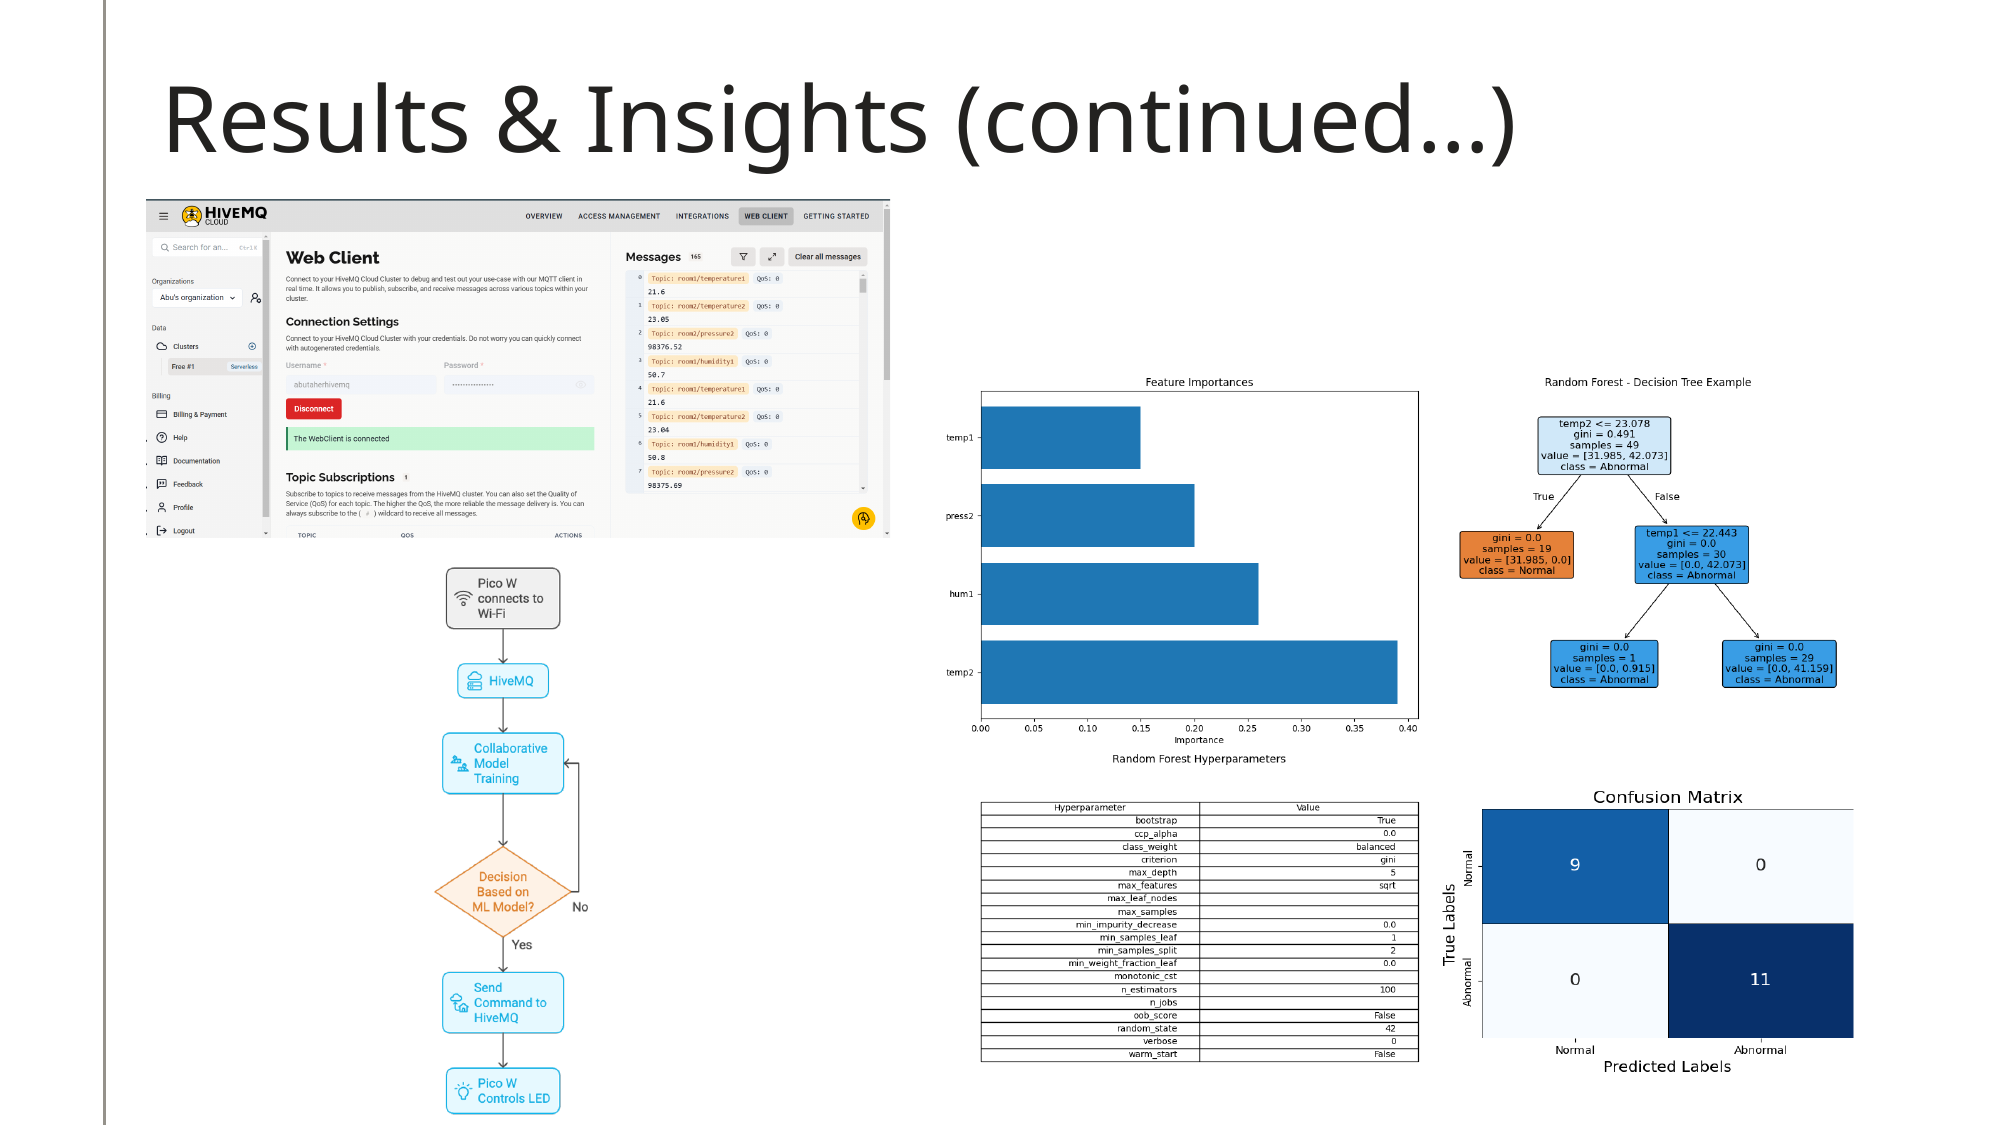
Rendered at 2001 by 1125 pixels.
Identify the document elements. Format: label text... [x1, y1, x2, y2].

picture [146, 199, 891, 1125]
text_box Results & Insights (continued…) [146, 53, 1965, 180]
picture [936, 368, 1980, 1125]
